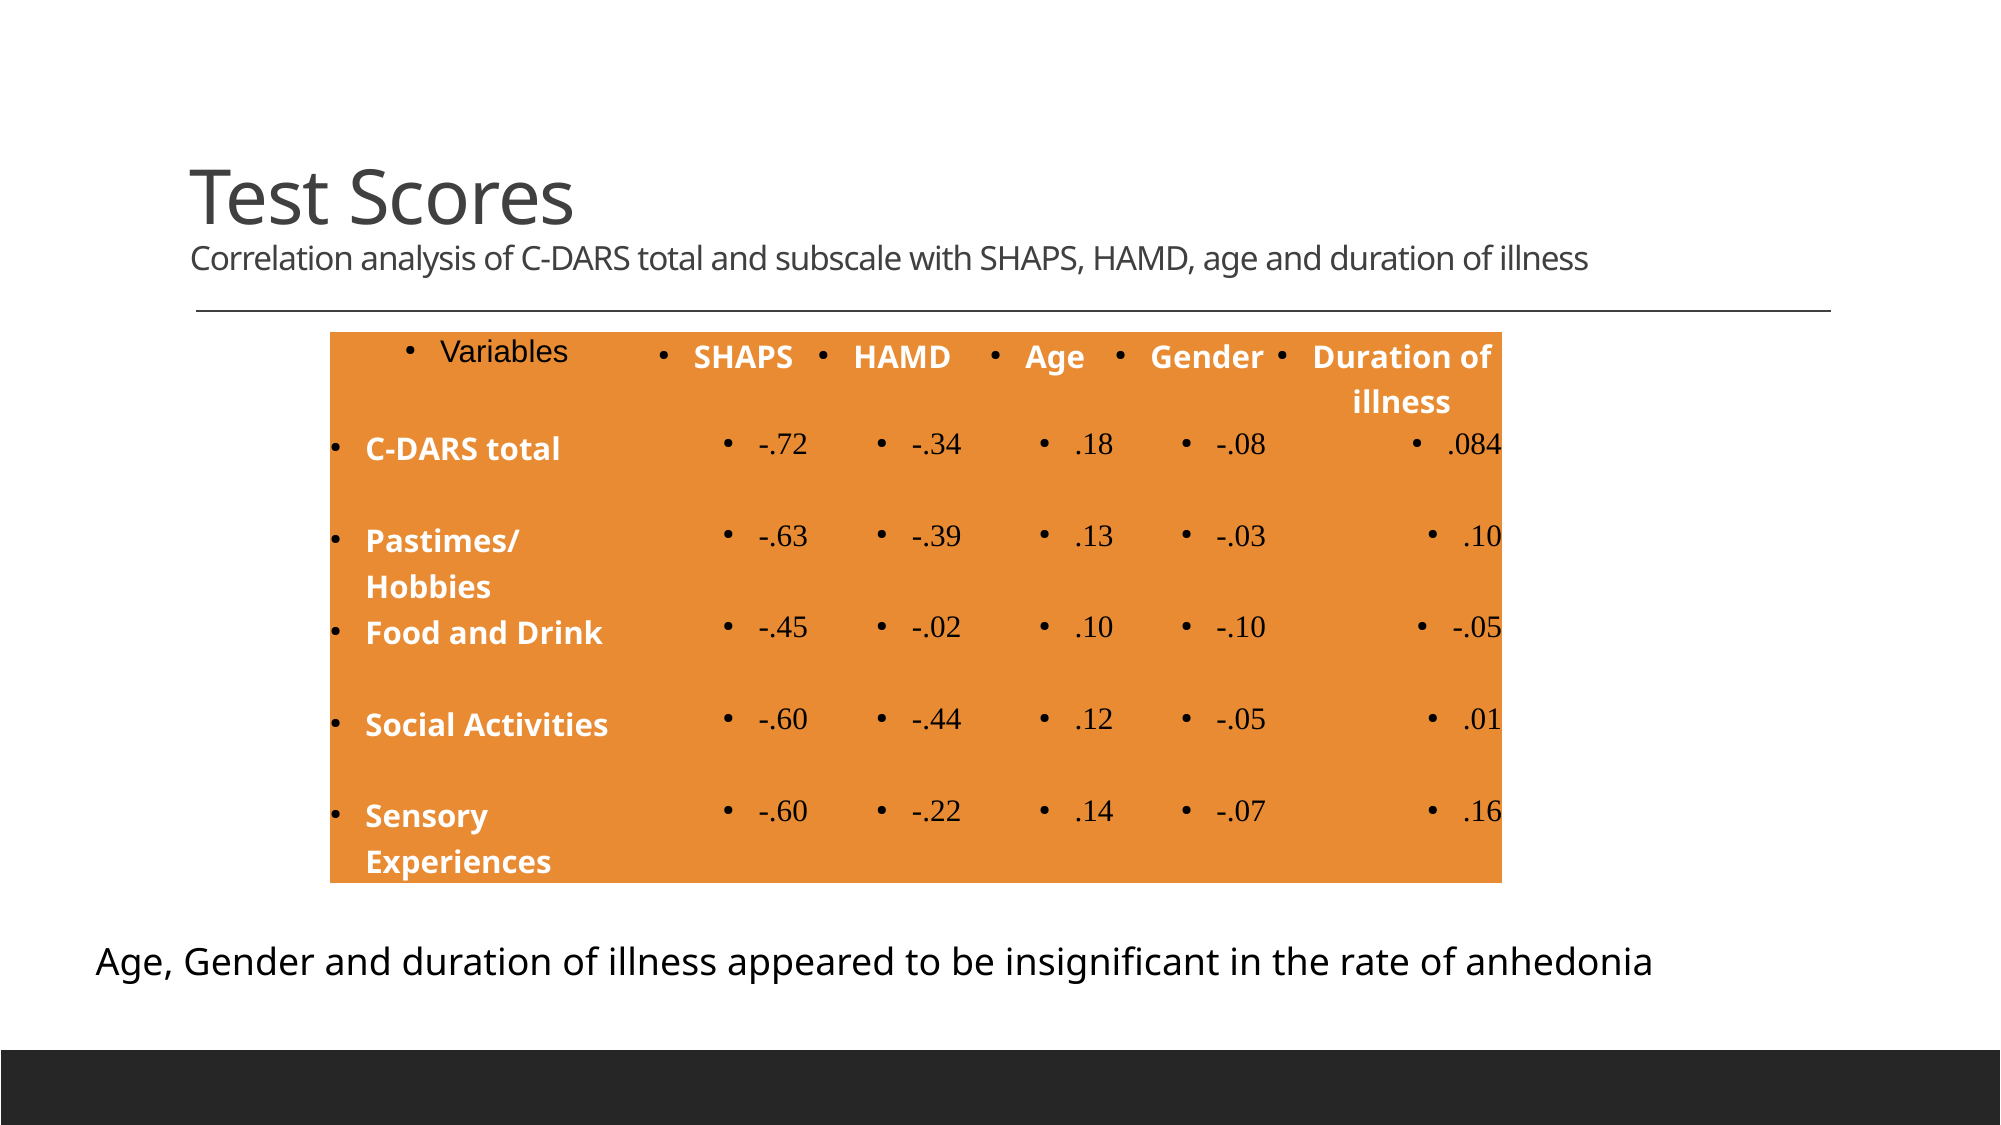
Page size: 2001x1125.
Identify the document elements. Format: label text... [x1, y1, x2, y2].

table_cell -.03 [1114, 516, 1266, 608]
table_cell -.44 [808, 700, 961, 791]
table_header HAMD [808, 332, 961, 424]
table_cell -.22 [808, 791, 961, 883]
table_cell -.60 [644, 791, 808, 883]
title Test Scores Correlation analysis of C-DARS total and subscale with SHAPS, HAMD, age and duration of illness [174, 151, 1825, 286]
table_cell Pastimes/Hobbies [330, 516, 644, 608]
table_cell .18 [961, 424, 1114, 516]
table_cell -.45 [644, 608, 808, 700]
table_header SHAPS [644, 332, 808, 424]
table_cell -.05 [1114, 700, 1266, 791]
table_cell -.08 [1114, 424, 1266, 516]
table_cell Food and Drink [330, 608, 644, 700]
table_cell -.60 [644, 700, 808, 791]
table_cell .14 [961, 791, 1114, 883]
table_cell -.34 [808, 424, 961, 516]
table_cell -.02 [808, 608, 961, 700]
table_cell .16 [1266, 791, 1502, 883]
table_header Duration of illness [1266, 332, 1502, 424]
table_cell C-DARS total [330, 424, 644, 516]
table_cell .13 [961, 516, 1114, 608]
table_cell .12 [961, 700, 1114, 791]
table_cell -.10 [1114, 608, 1266, 700]
table_header Age [961, 332, 1114, 424]
table_cell .10 [1266, 516, 1502, 608]
table_cell -.63 [644, 516, 808, 608]
table_header Variables [330, 332, 644, 424]
table_cell .01 [1266, 700, 1502, 791]
table_cell -.39 [808, 516, 961, 608]
table_cell -.07 [1114, 791, 1266, 883]
text_box Age, Gender and duration of illness appeared to be insignificant in the rate of anhedonia [80, 930, 1754, 991]
table_cell Sensory Experiences [330, 791, 644, 883]
table_cell -.05 [1266, 608, 1502, 700]
table_cell .084 [1266, 424, 1502, 516]
table_cell Social Activities [330, 700, 644, 791]
table_header Gender [1114, 332, 1266, 424]
table_cell -.72 [644, 424, 808, 516]
table_cell .10 [961, 608, 1114, 700]
